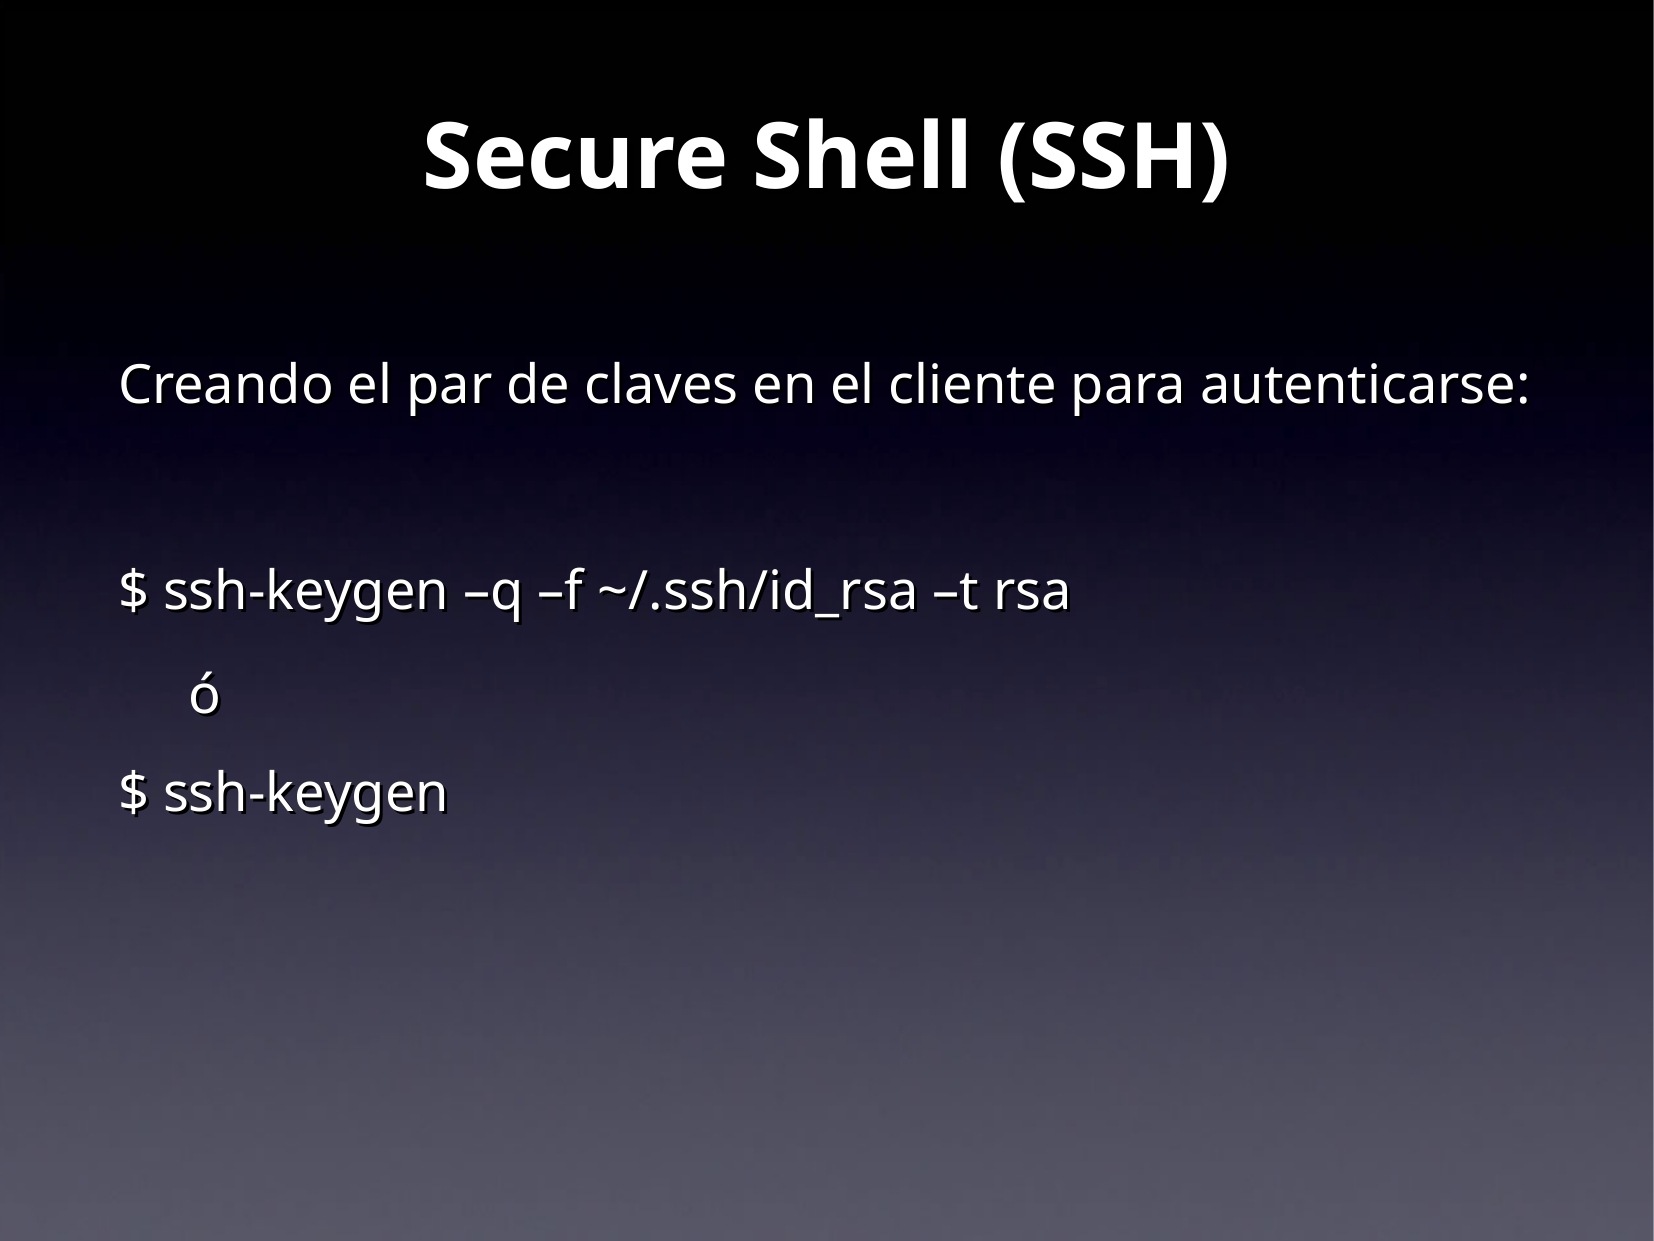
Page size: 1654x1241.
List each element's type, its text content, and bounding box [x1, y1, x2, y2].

picture [0, 0, 1654, 1241]
title Secure Shell (SSH) [82, 49, 1571, 257]
list Creando el par de claves en el cliente para autenticarse: $ ssh-keygen –q –f ~/.ssh/id_rsa –t rsa ó $ ssh-keygen [47, 345, 1536, 1065]
